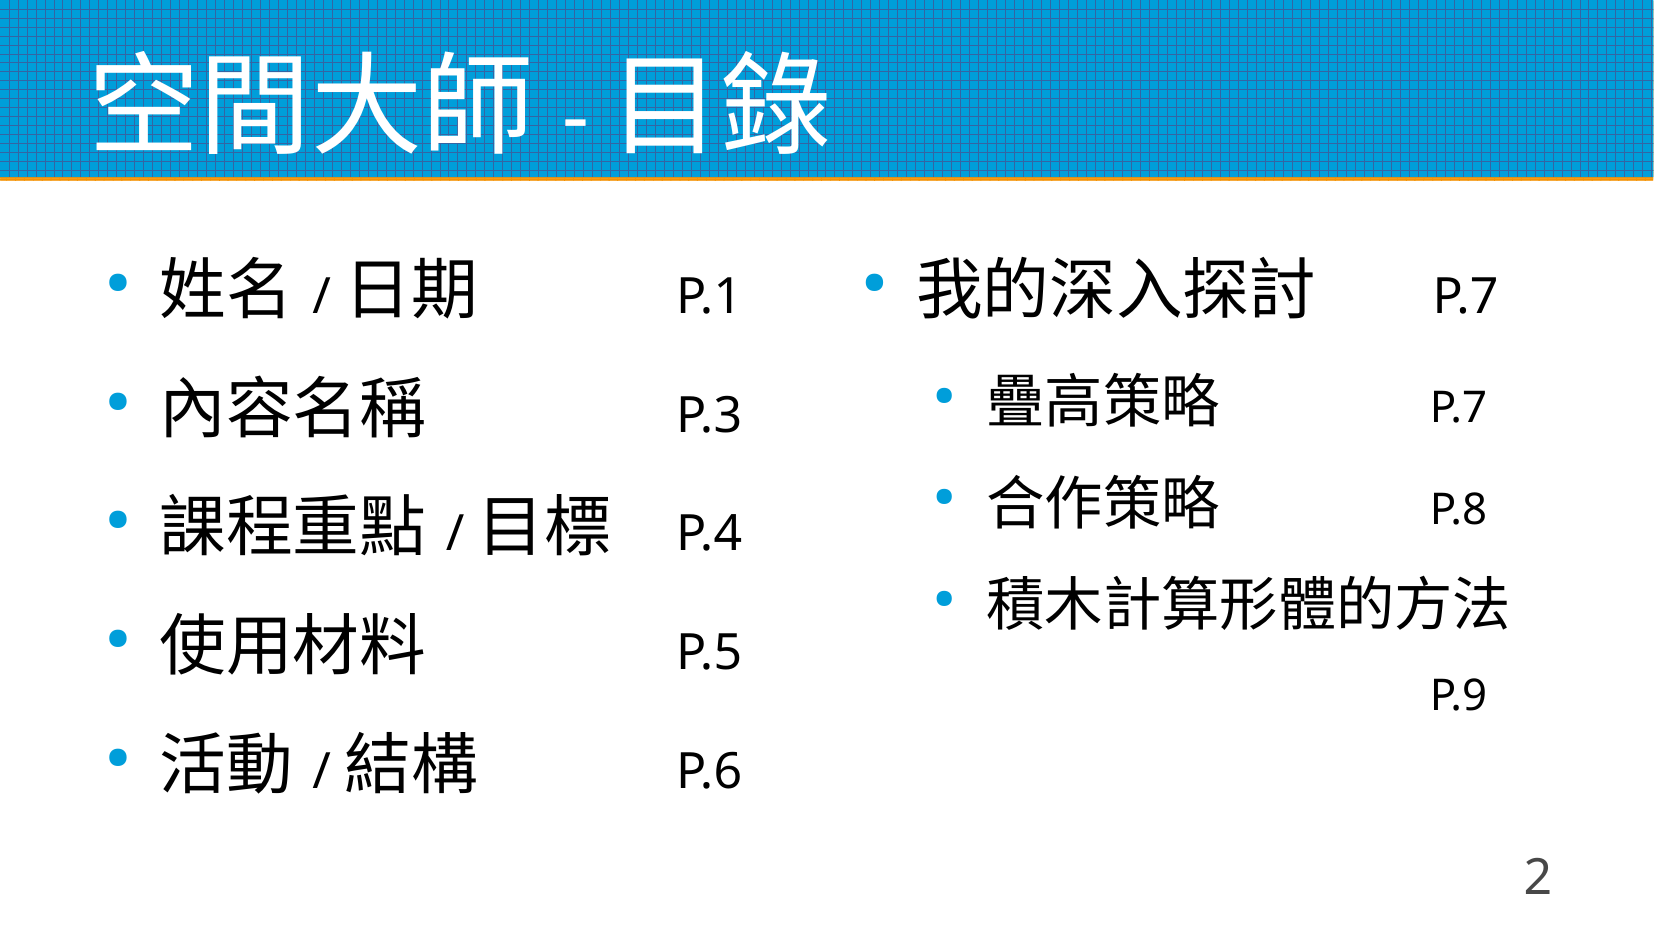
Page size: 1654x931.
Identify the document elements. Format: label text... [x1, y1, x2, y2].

list 姓名/日期 P.1 內容名稱 P.3 課程重點/目標 P.4 使用材料 P.5 活動/結構 P.6 [88, 236, 809, 813]
title 空間大師-目錄 [88, 14, 1565, 178]
list 我的深入探討 P.7 疊高策略 P.7 合作策略 P.8 積木計算形體的方法 P.9 [845, 236, 1566, 813]
